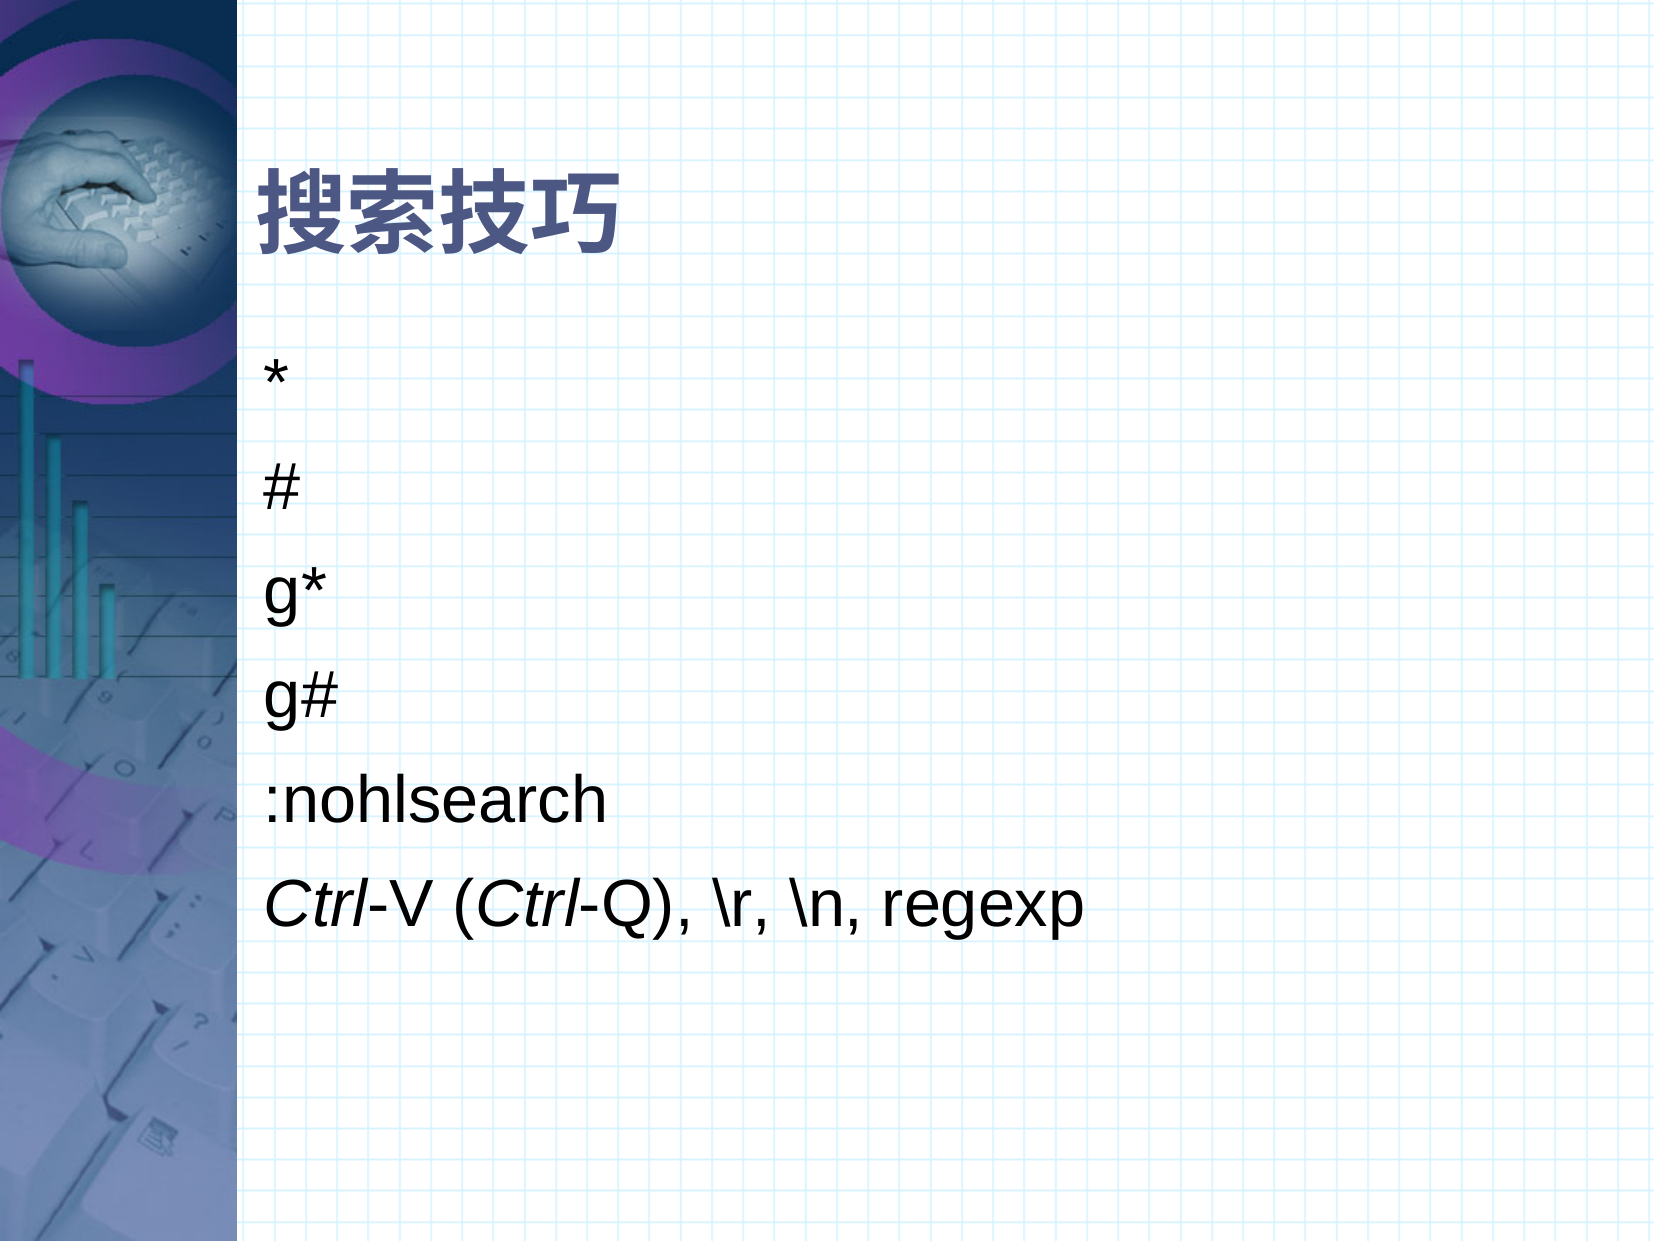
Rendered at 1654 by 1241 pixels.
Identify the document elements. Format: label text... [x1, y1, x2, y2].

list * # g* g# :nohlsearch Ctrl-V (Ctrl-Q), \r, \n, regexp [254, 344, 1640, 1112]
picture [0, 0, 1654, 1241]
title 搜索技巧 [254, 110, 1640, 303]
